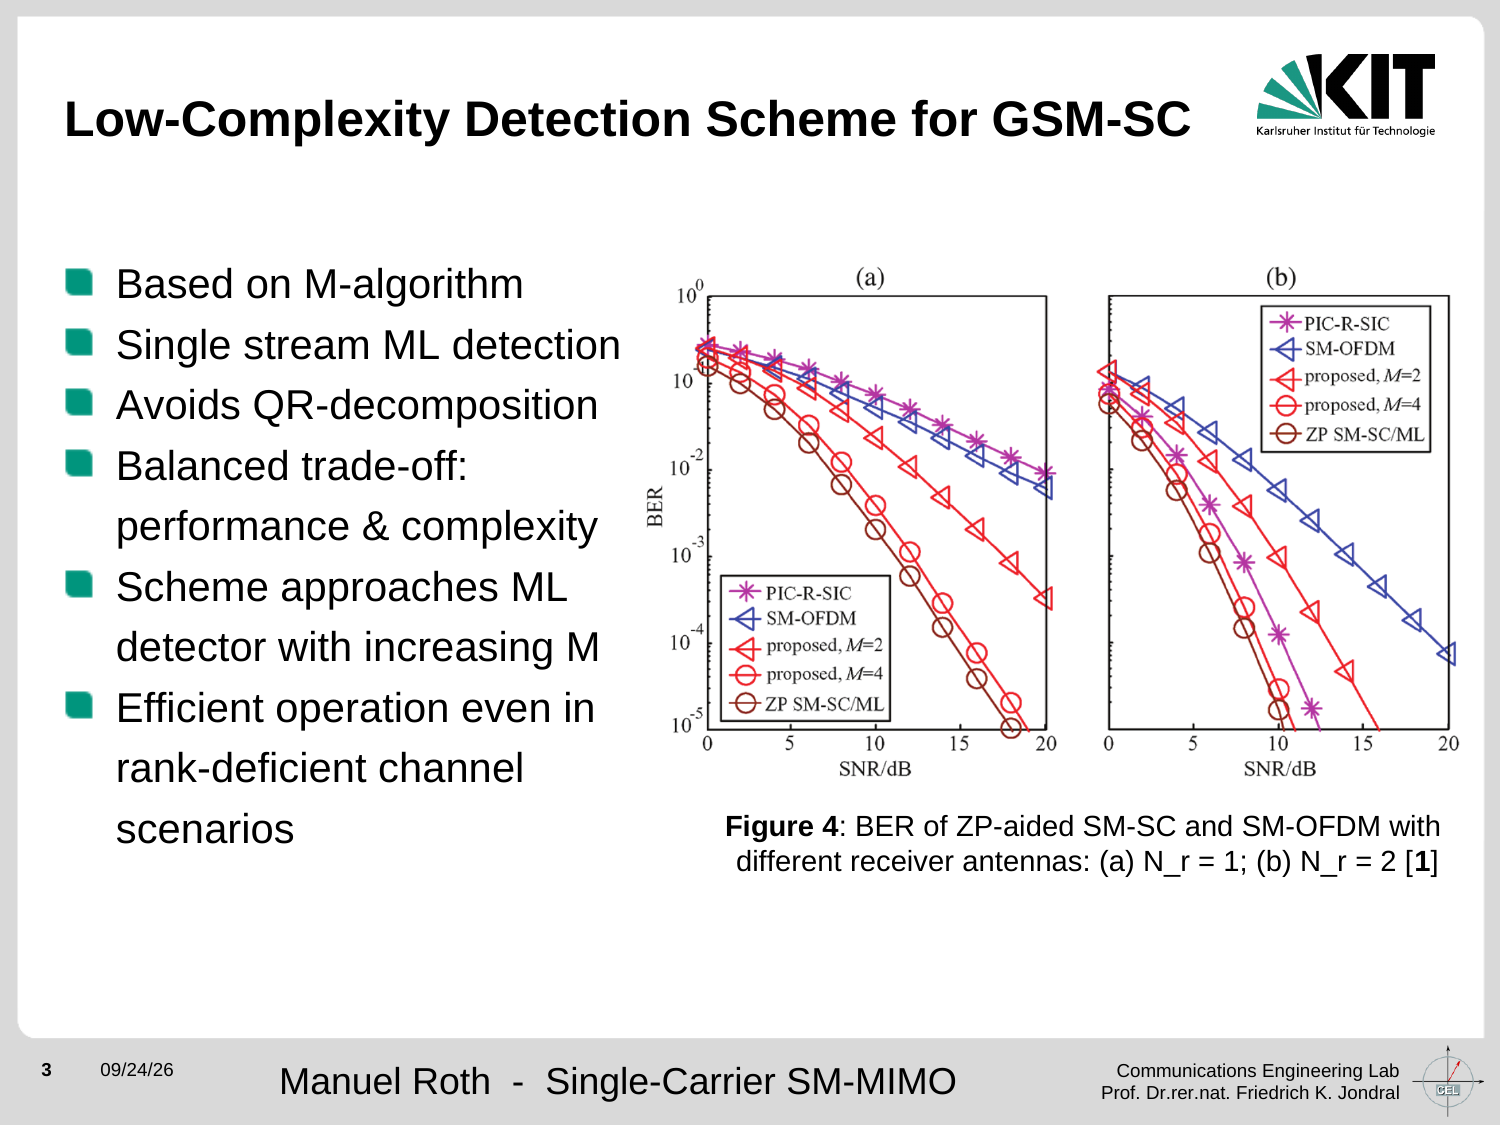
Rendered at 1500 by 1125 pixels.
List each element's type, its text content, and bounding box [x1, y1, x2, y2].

text_box Figure 4: BER of ZP-aided SM-SC and SM-OFDM with different receiver antennas: (a) N_r = 1; (b) N_r = 2 [1] [675, 800, 1500, 886]
list Based on M-algorithm Single stream ML detection Avoids QR-decomposition Balanced trade-off: performance & complexity Scheme approaches ML detector with increasing M Efficient operation even in rank-deficient channel scenarios [64, 196, 1436, 1000]
title Low-Complexity Detection Scheme for GSM-SC [64, 54, 1198, 147]
picture [0, 0, 1500, 1125]
